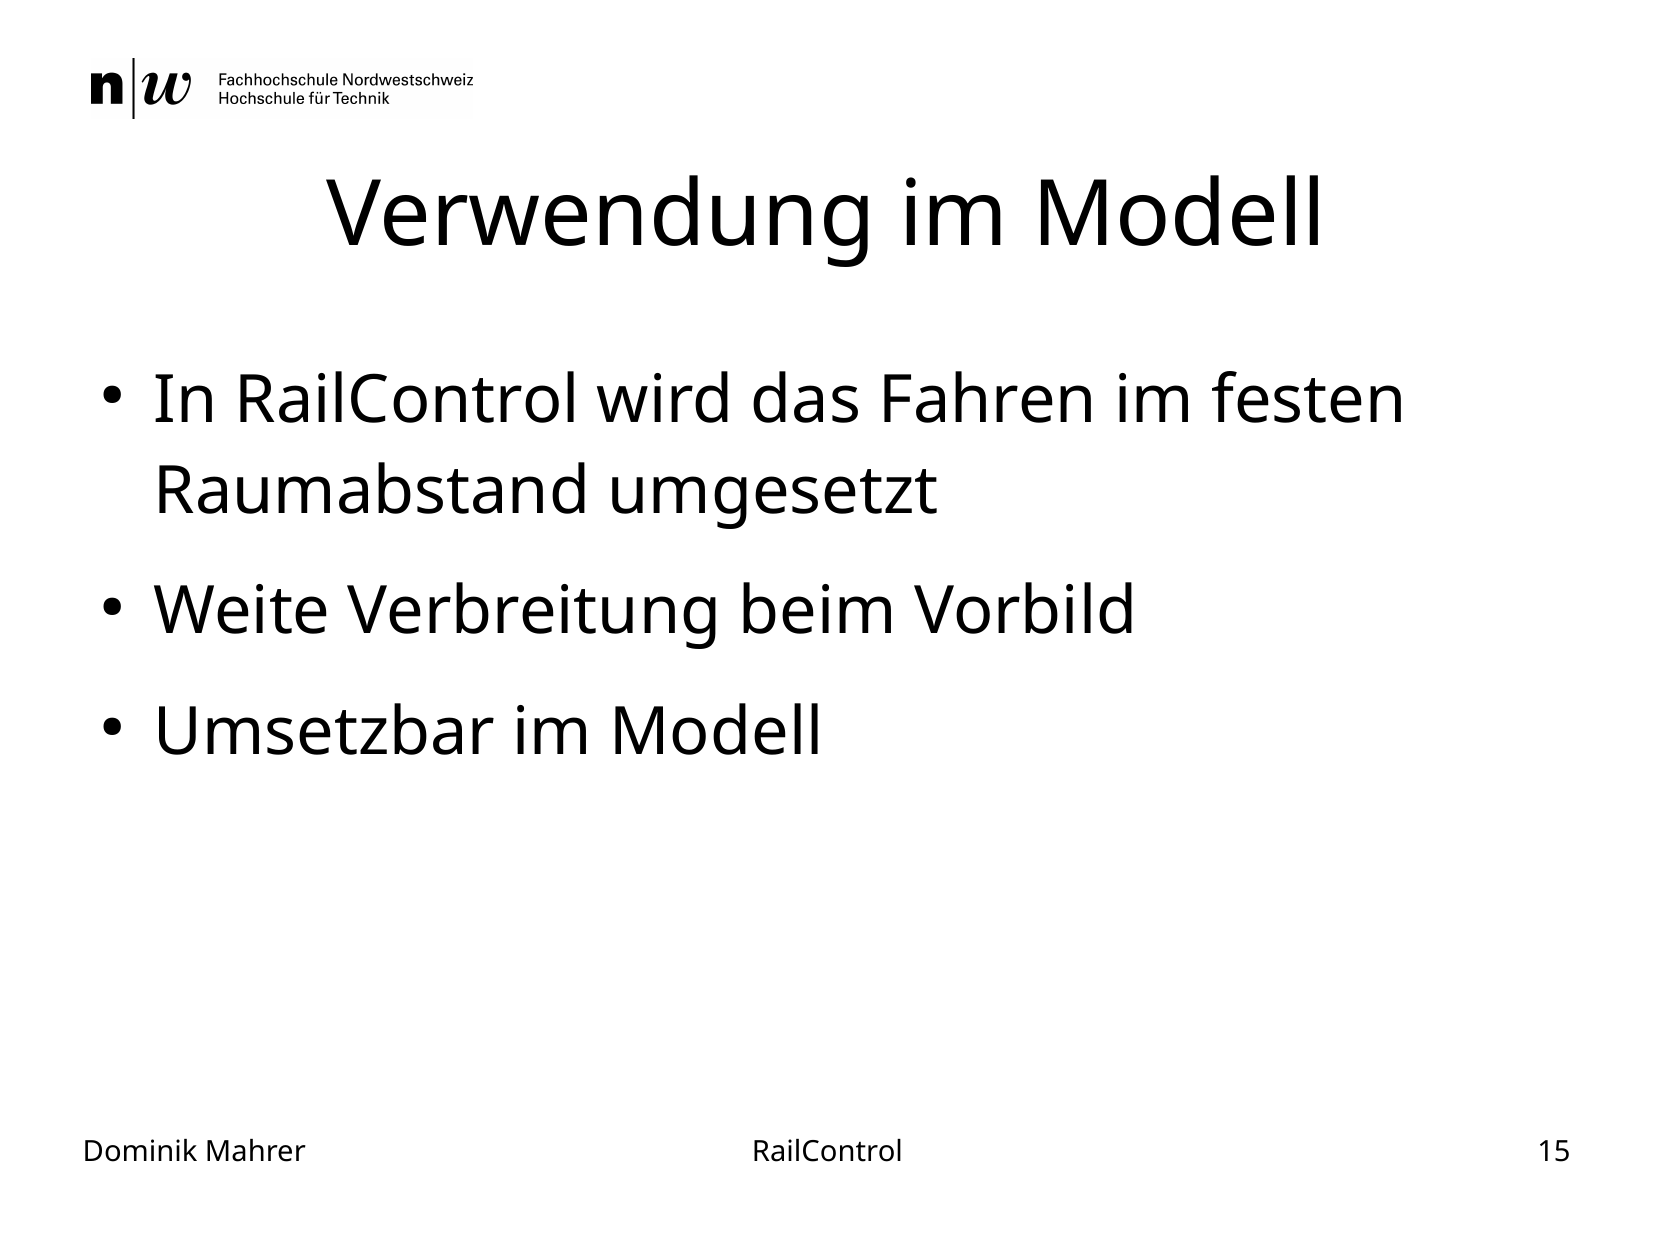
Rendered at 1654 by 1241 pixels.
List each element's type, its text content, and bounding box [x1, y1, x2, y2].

list In RailControl wird das Fahren im festen Raumabstand umgesetzt Weite Verbreitung beim Vorbild Umsetzbar im Modell [82, 351, 1571, 1063]
picture [91, 58, 473, 119]
title Verwendung im Modell [82, 153, 1571, 267]
